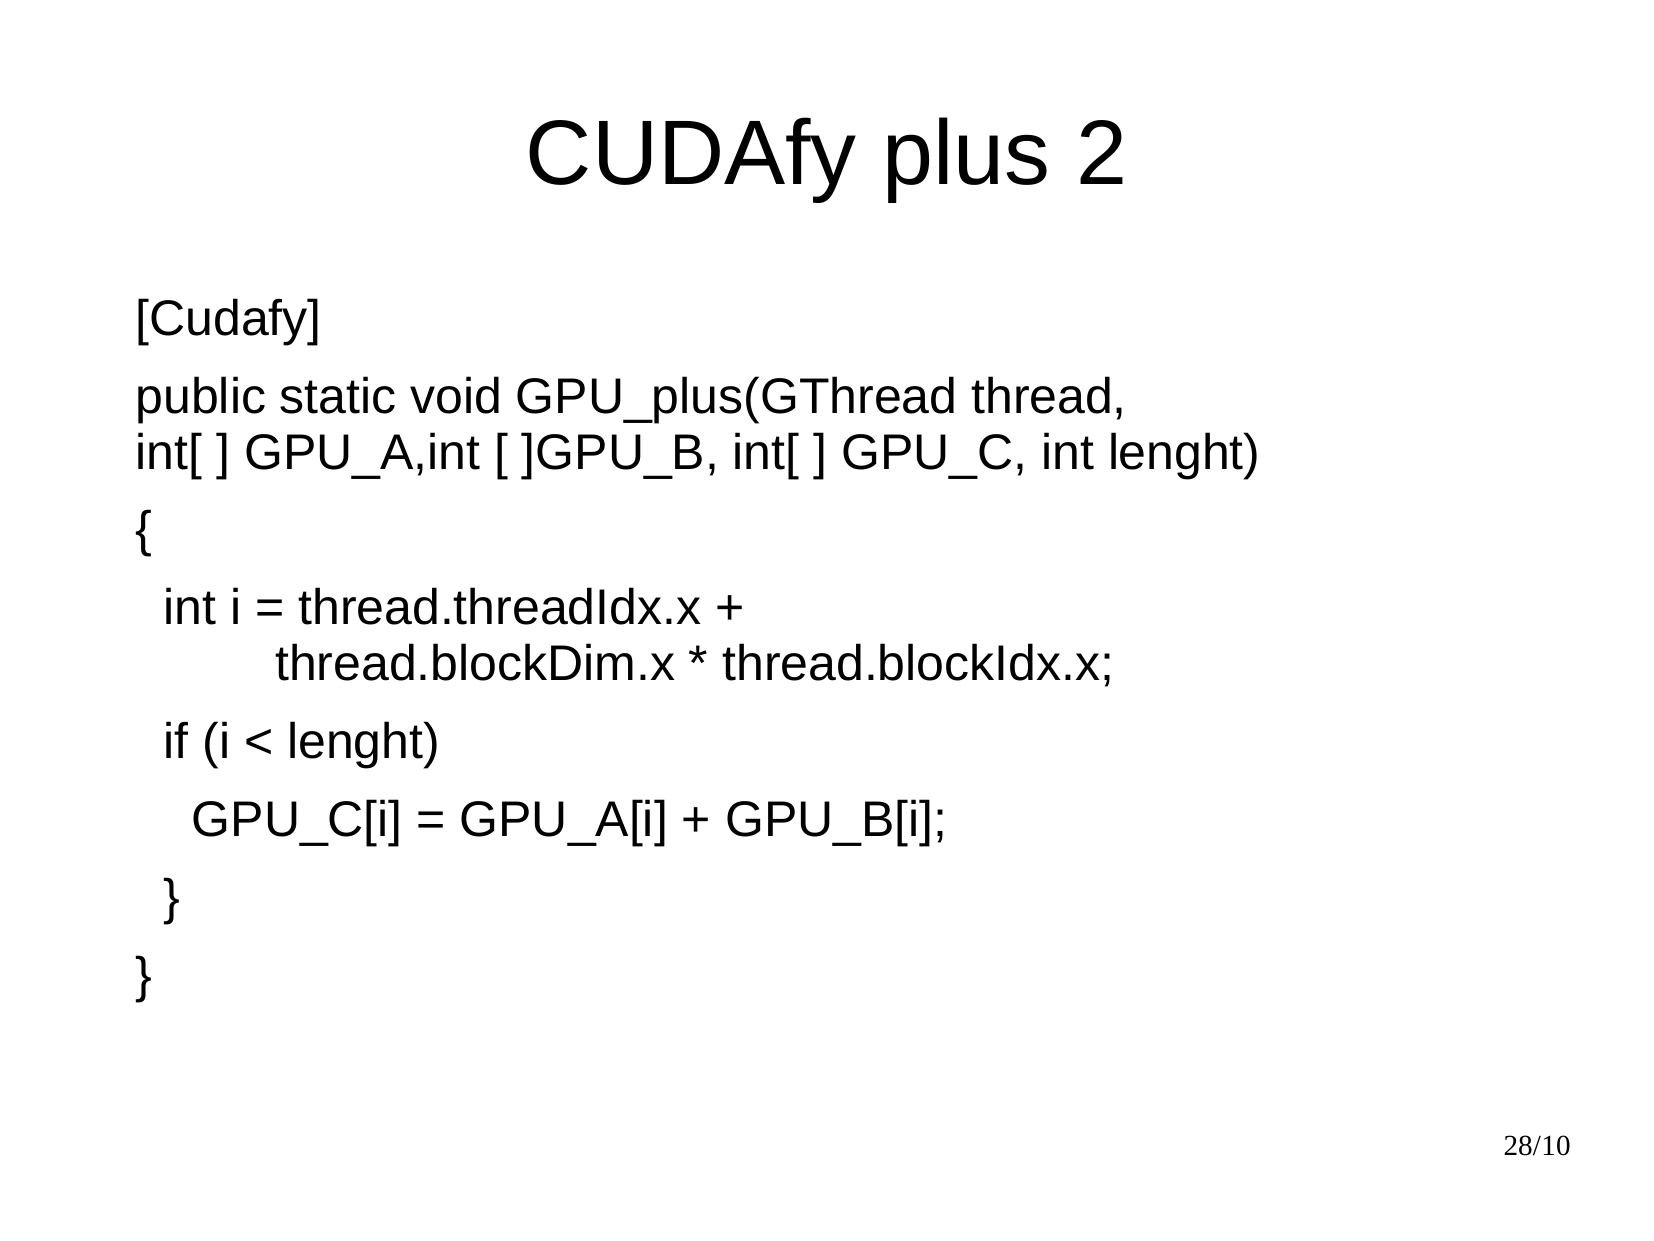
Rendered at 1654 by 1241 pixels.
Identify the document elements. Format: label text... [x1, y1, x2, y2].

list [Cudafy] public static void GPU_plus(GThread thread, int[ ] GPU_A,int [ ]GPU_B, int[ ] GPU_C, int lenght) { int i = thread.threadIdx.x + thread.blockDim.x * thread.blockIdx.x; if (i < lenght) GPU_C[i] = GPU_A[i] + GPU_B[i]; } } [82, 290, 1571, 1010]
title CUDAfy plus 2 [82, 49, 1571, 257]
